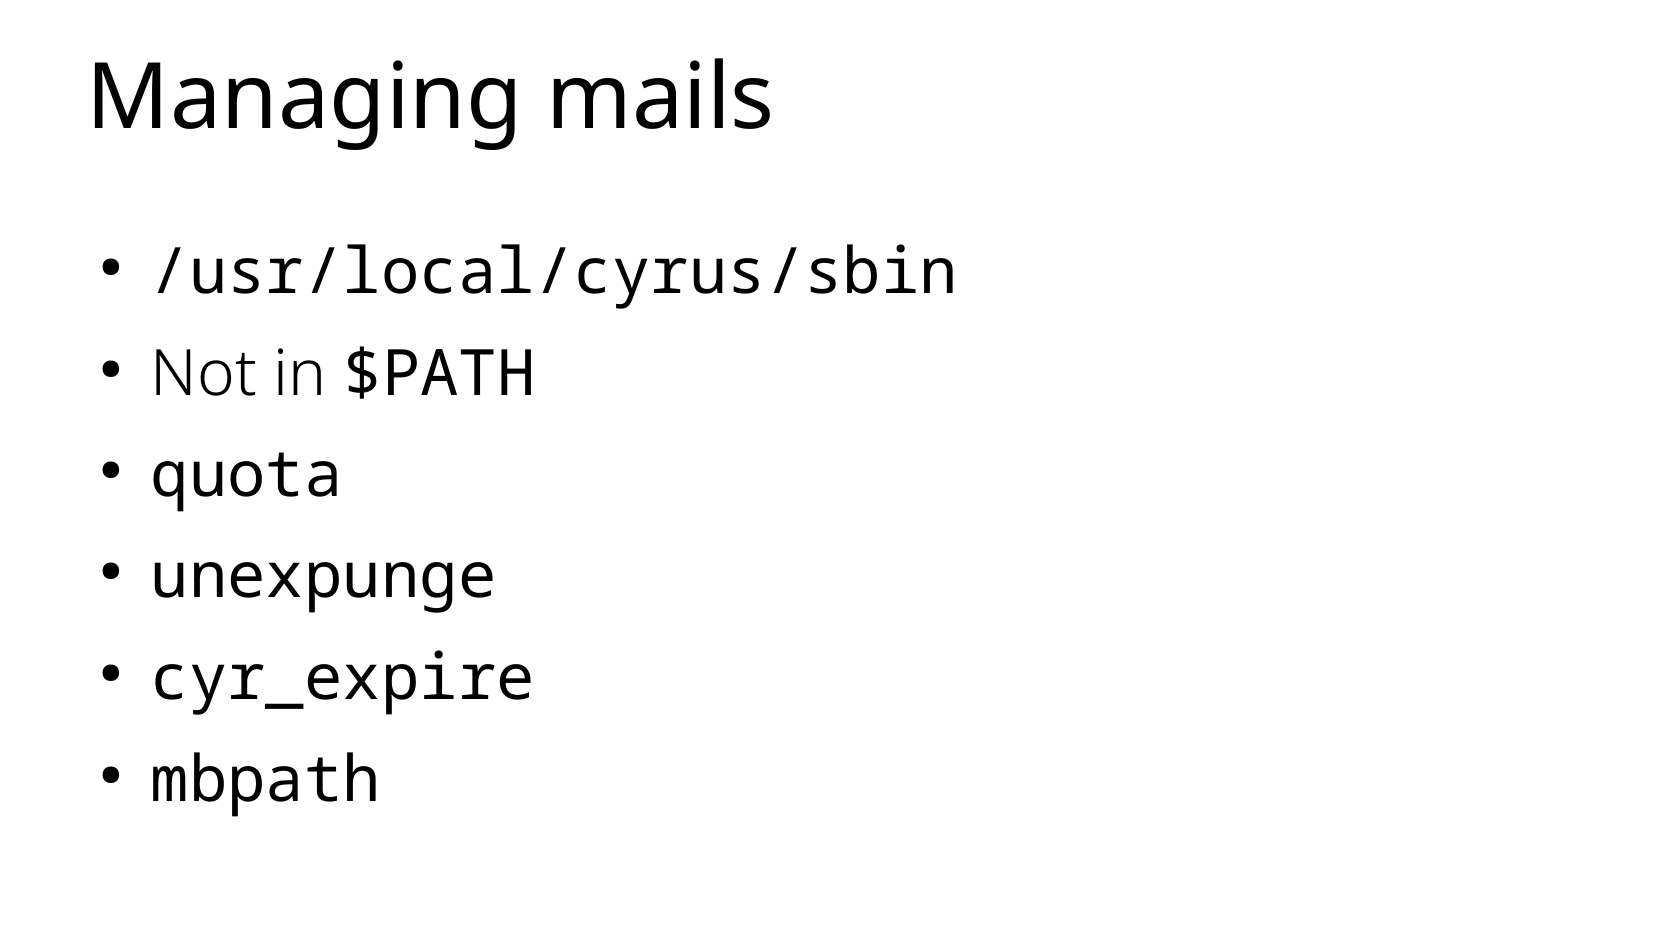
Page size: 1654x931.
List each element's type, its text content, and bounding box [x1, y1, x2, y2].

list /usr/local/cyrus/sbin Not in $PATH quota unexpunge cyr_expire mbpath [82, 224, 1571, 825]
title Managing mails [86, 37, 1576, 151]
